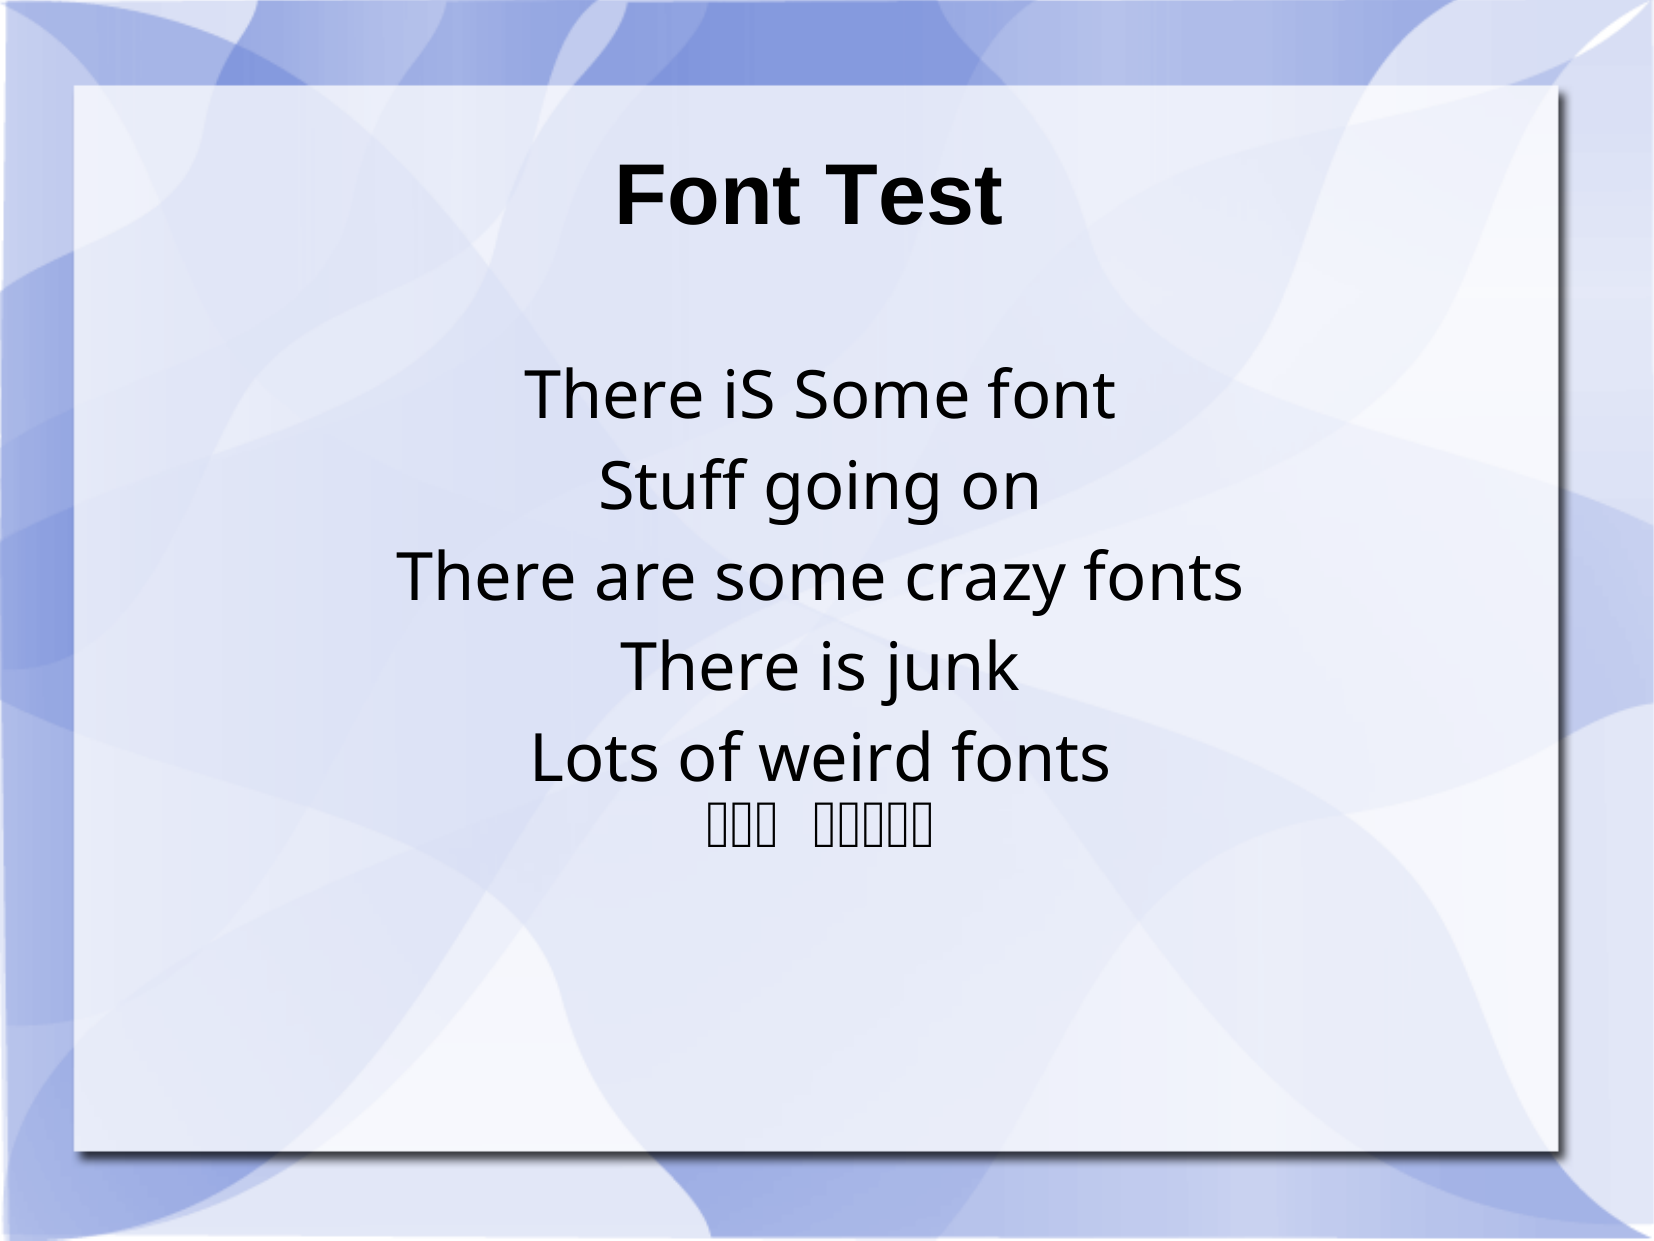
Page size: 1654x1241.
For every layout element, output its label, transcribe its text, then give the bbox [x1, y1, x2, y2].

title Font Test [82, 90, 1536, 298]
subtitle There iS Some font Stuff going on There are some crazy fonts There is junk Lots of weird fonts WEB DINGS [141, 195, 1501, 1105]
picture [0, 0, 1654, 1241]
